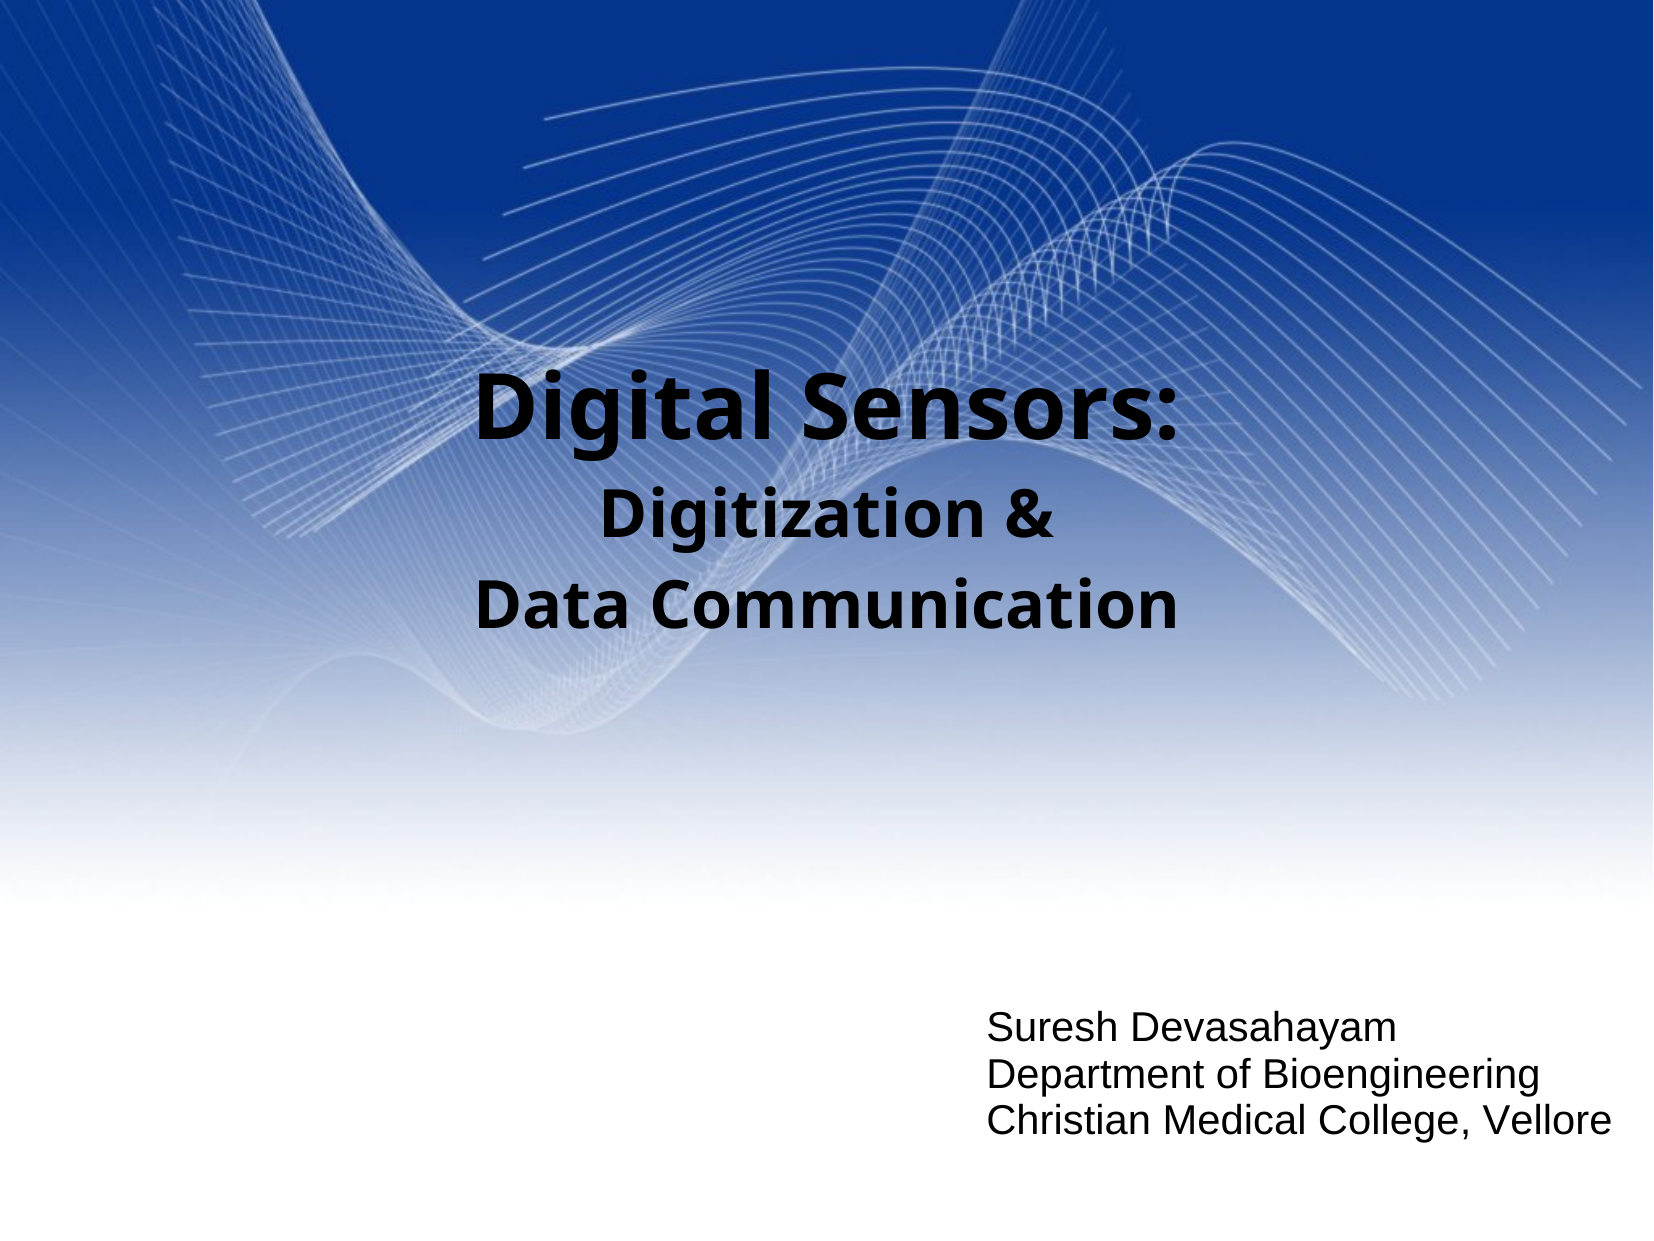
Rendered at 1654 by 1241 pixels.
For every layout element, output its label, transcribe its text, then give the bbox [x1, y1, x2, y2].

picture [0, 0, 1654, 1241]
title Digital Sensors: Digitization & Data Communication [0, 381, 1653, 858]
list Suresh Devasahayam Department of Bioengineering Christian Medical College, Vellore [915, 1003, 1625, 1192]
